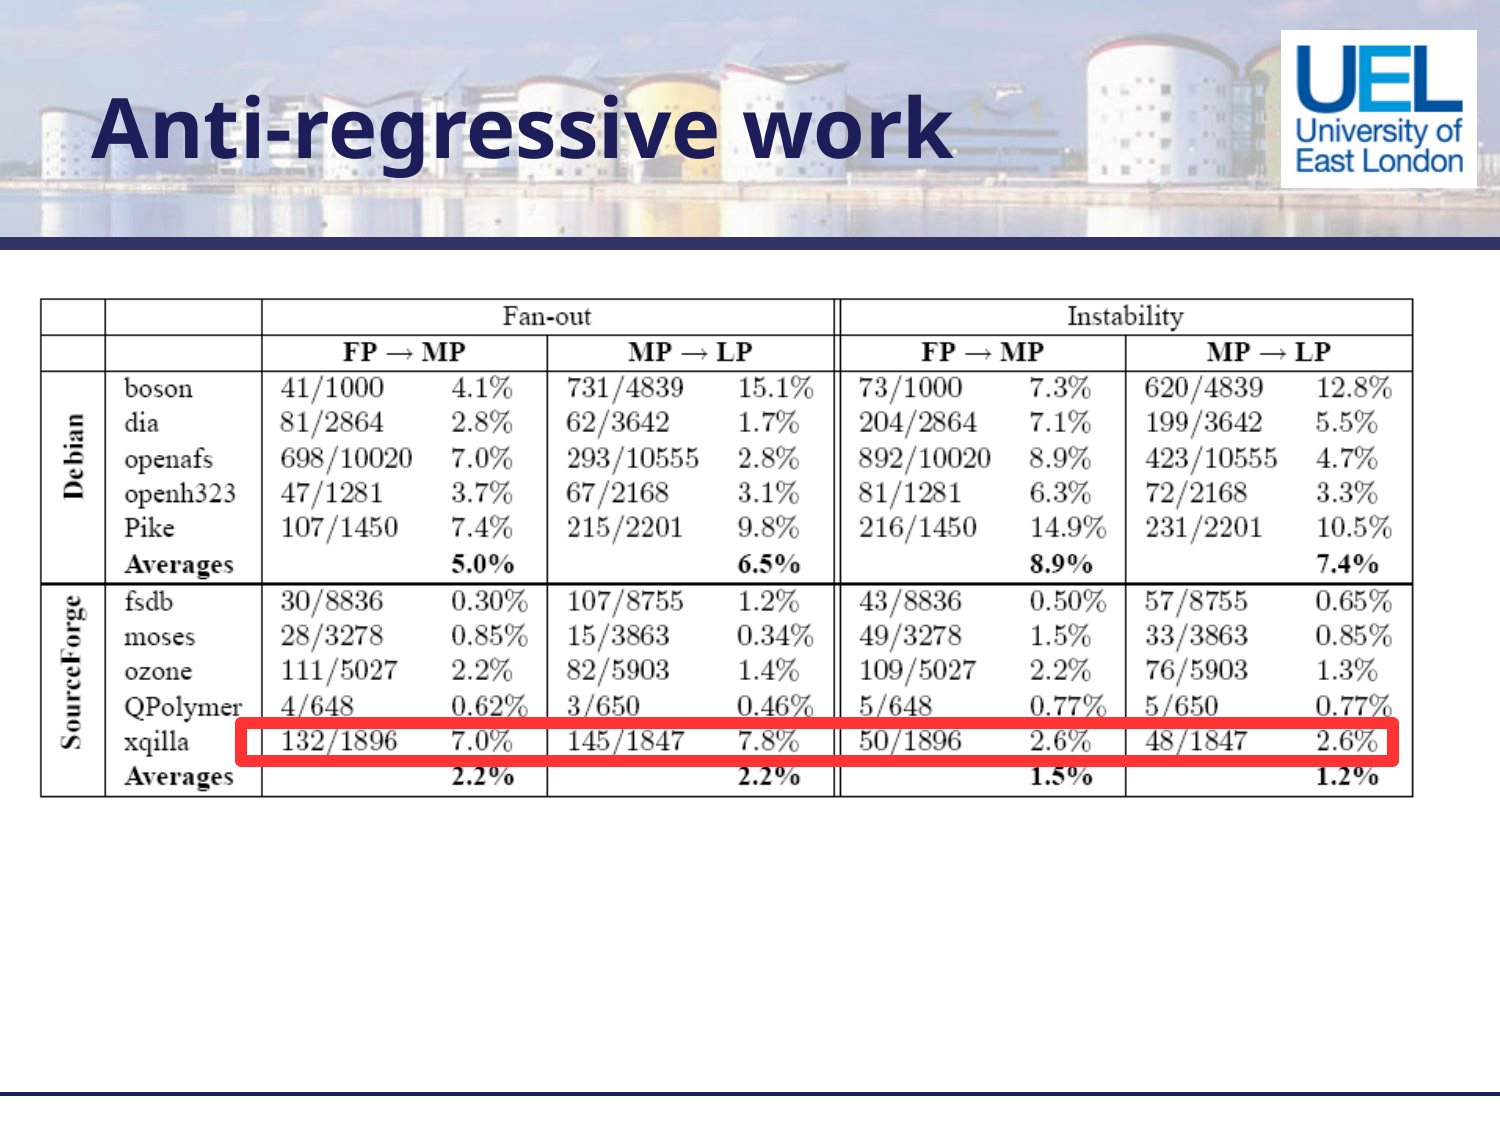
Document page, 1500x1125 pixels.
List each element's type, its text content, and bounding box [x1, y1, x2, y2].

picture [31, 286, 1420, 804]
title Anti-regressive work [76, 10, 1247, 241]
picture [0, 0, 1500, 237]
